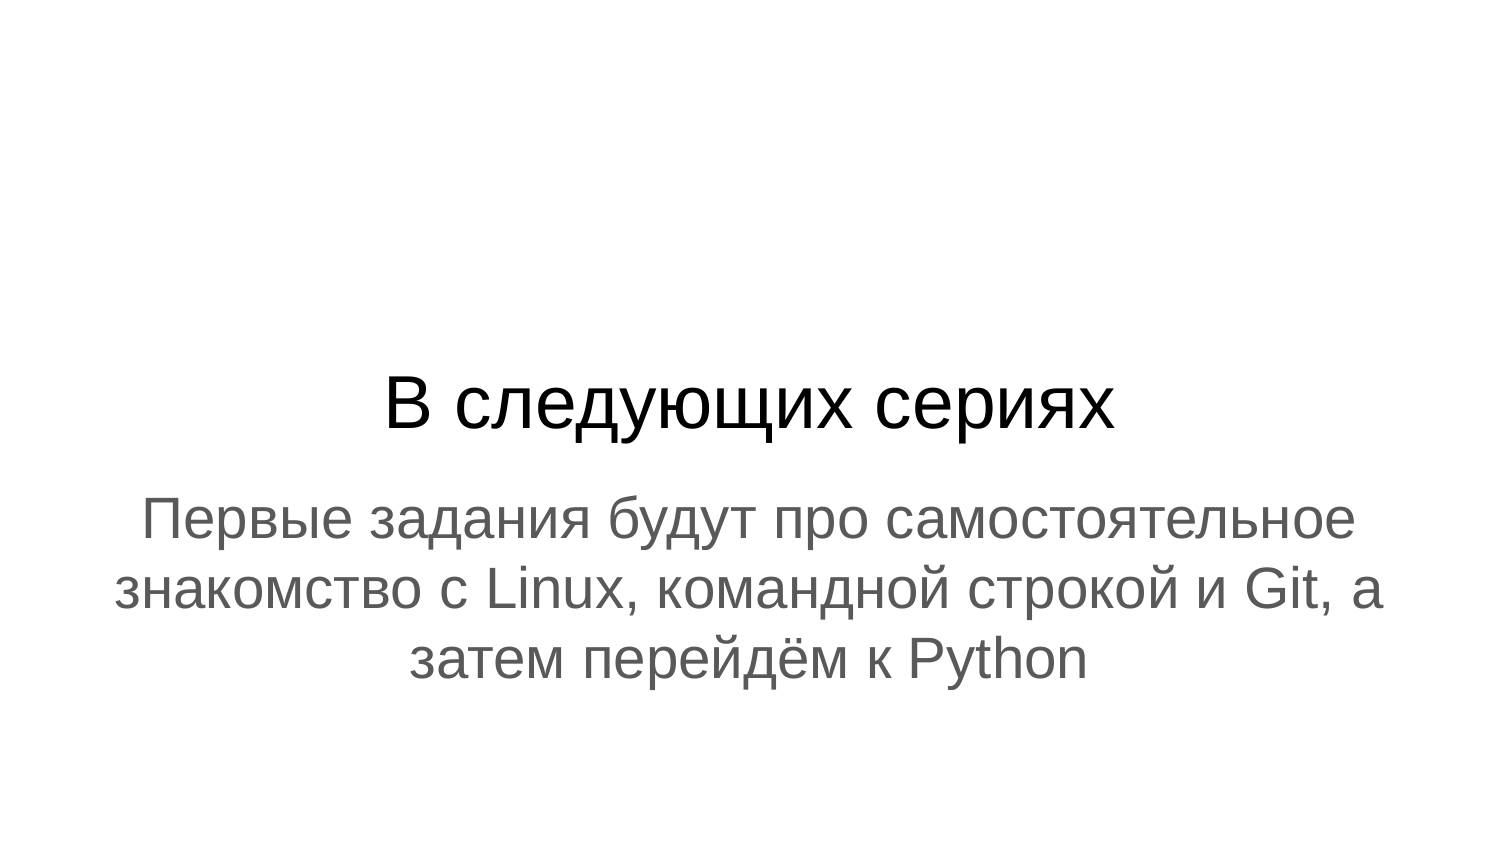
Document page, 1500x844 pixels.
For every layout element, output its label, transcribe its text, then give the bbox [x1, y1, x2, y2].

title В следующих сериях [51, 122, 1449, 459]
subtitle Первые задания будут про самостоятельное знакомство с Linux, командной строкой и Git, а затем перейдём к Python [51, 464, 1449, 595]
